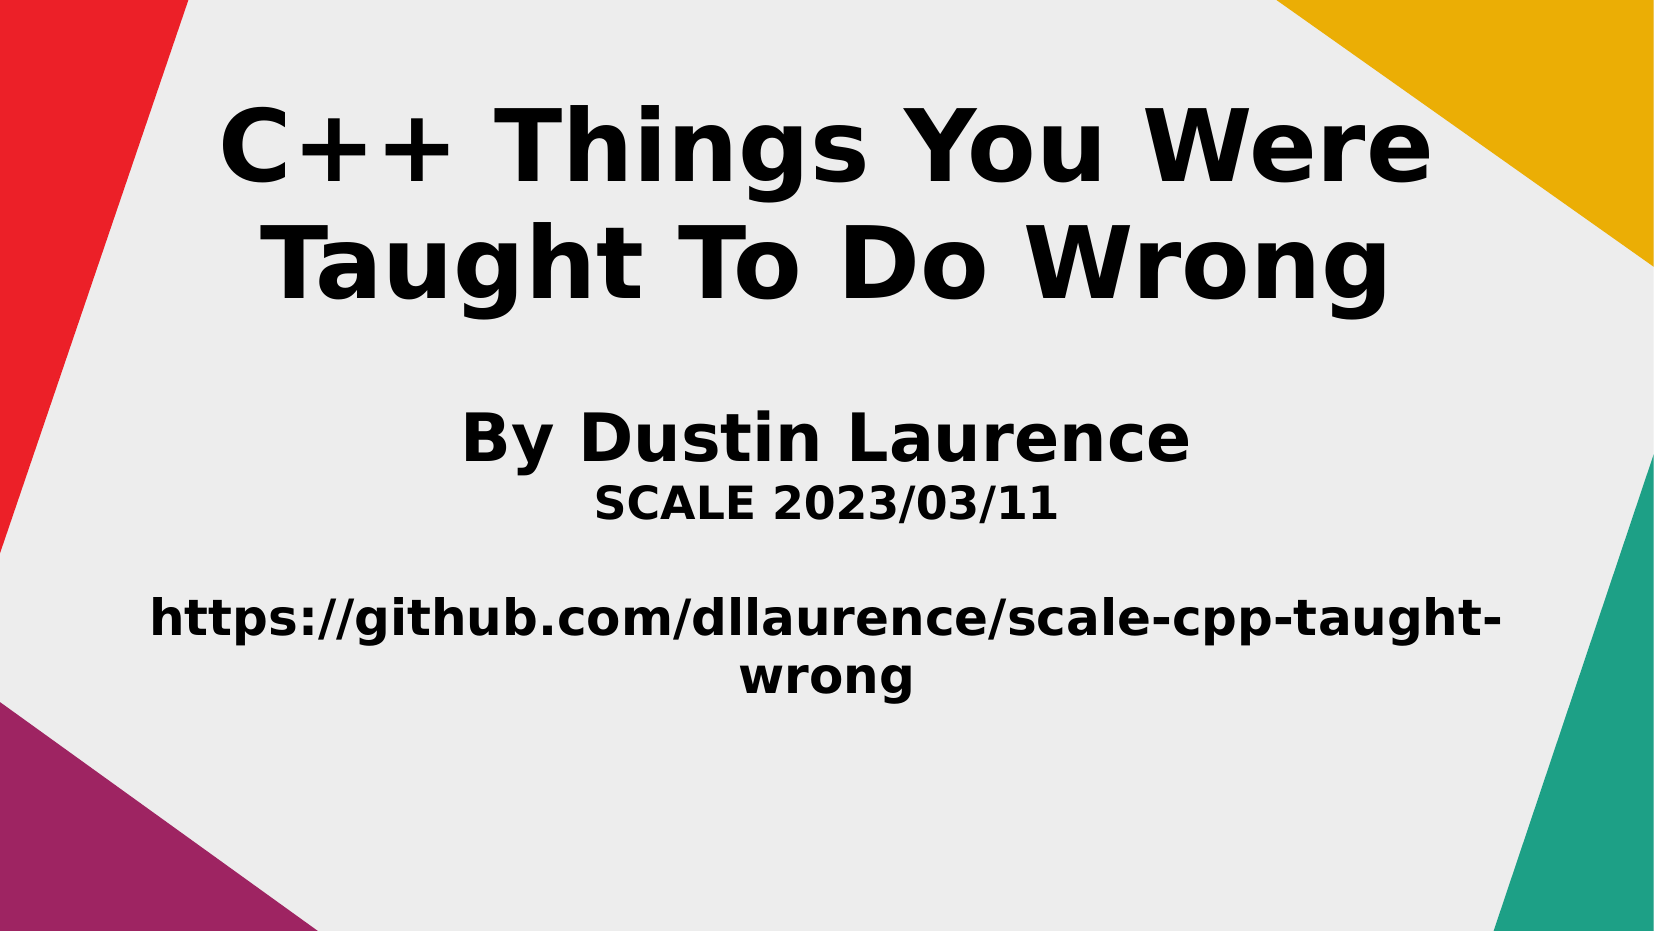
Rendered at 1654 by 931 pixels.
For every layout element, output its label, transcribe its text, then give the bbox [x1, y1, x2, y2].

subtitle C++ Things You Were Taught To Do Wrong By Dustin Laurence SCALE 2023/03/11 https://github.com/dllaurence/scale-cpp-taught-wrong [114, 54, 1539, 740]
